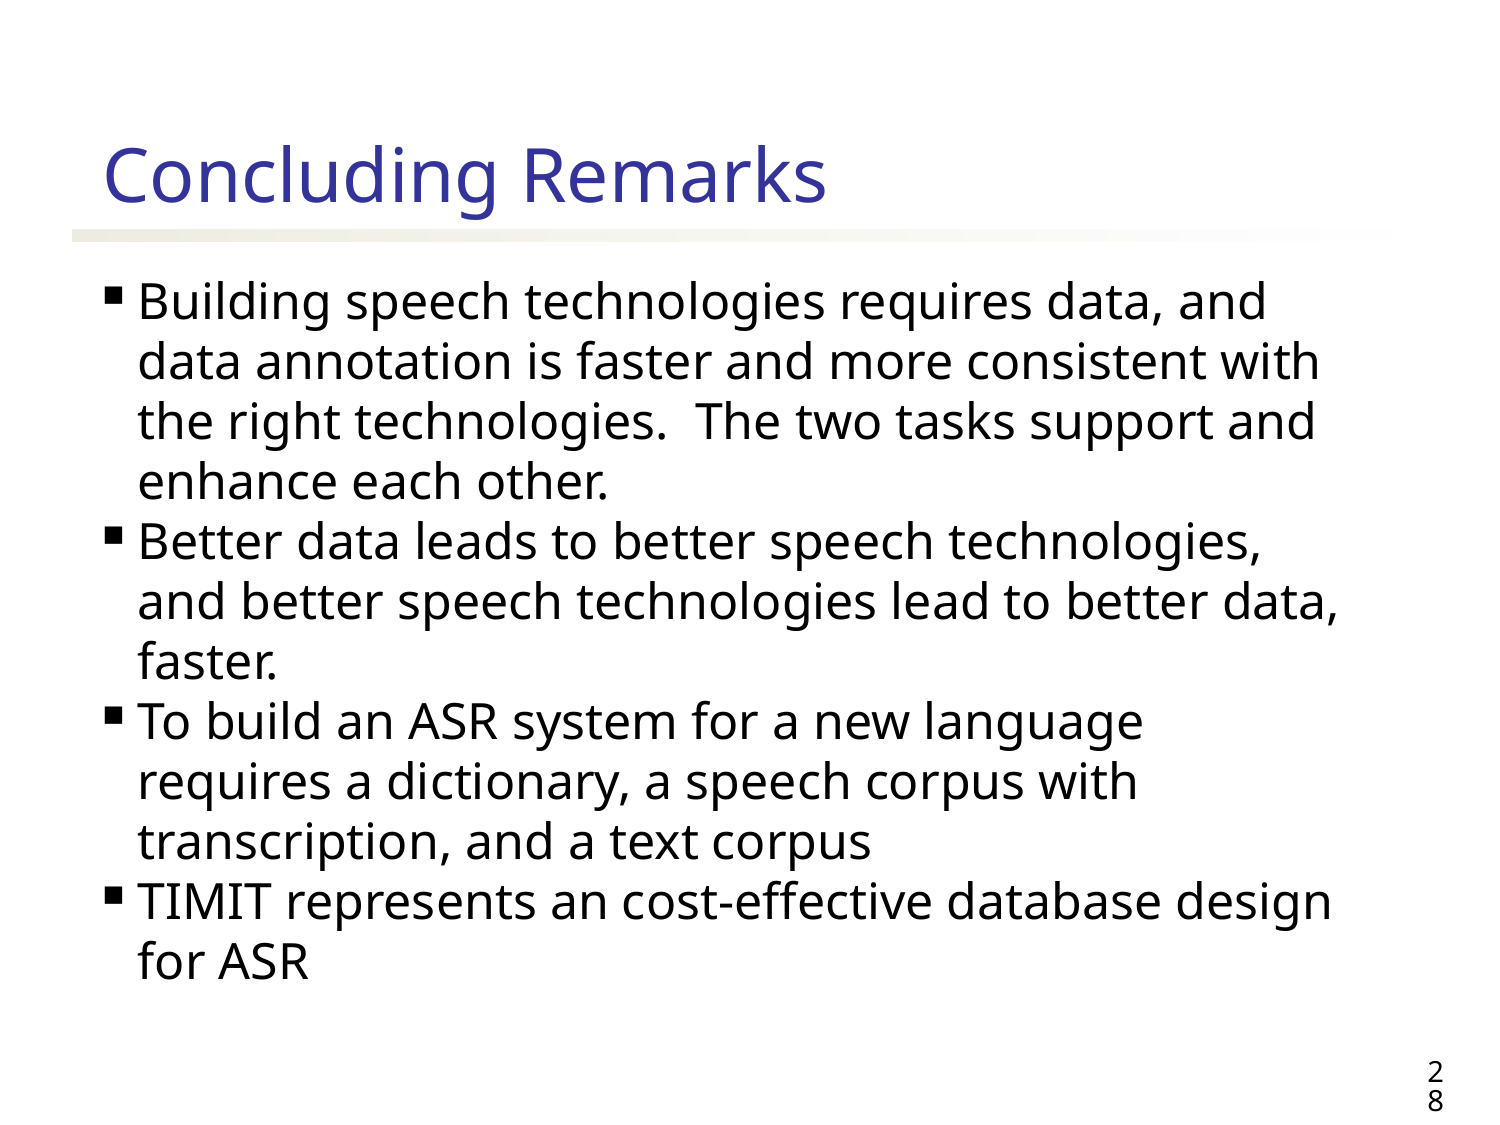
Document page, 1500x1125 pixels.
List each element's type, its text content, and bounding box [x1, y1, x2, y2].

text_box Building speech technologies requires data, and data annotation is faster and more consistent with the right technologies. The two tasks support and enhance each other. Better data leads to better speech technologies, and better speech technologies lead to better data, faster. To build an ASR system for a new language requires a dictionary, a speech corpus with transcription, and a text corpus TIMIT represents an cost-effective database design for ASR [87, 262, 1363, 1050]
text_box Concluding Remarks [87, 37, 1304, 225]
text_box <number> [1412, 1025, 1475, 1100]
